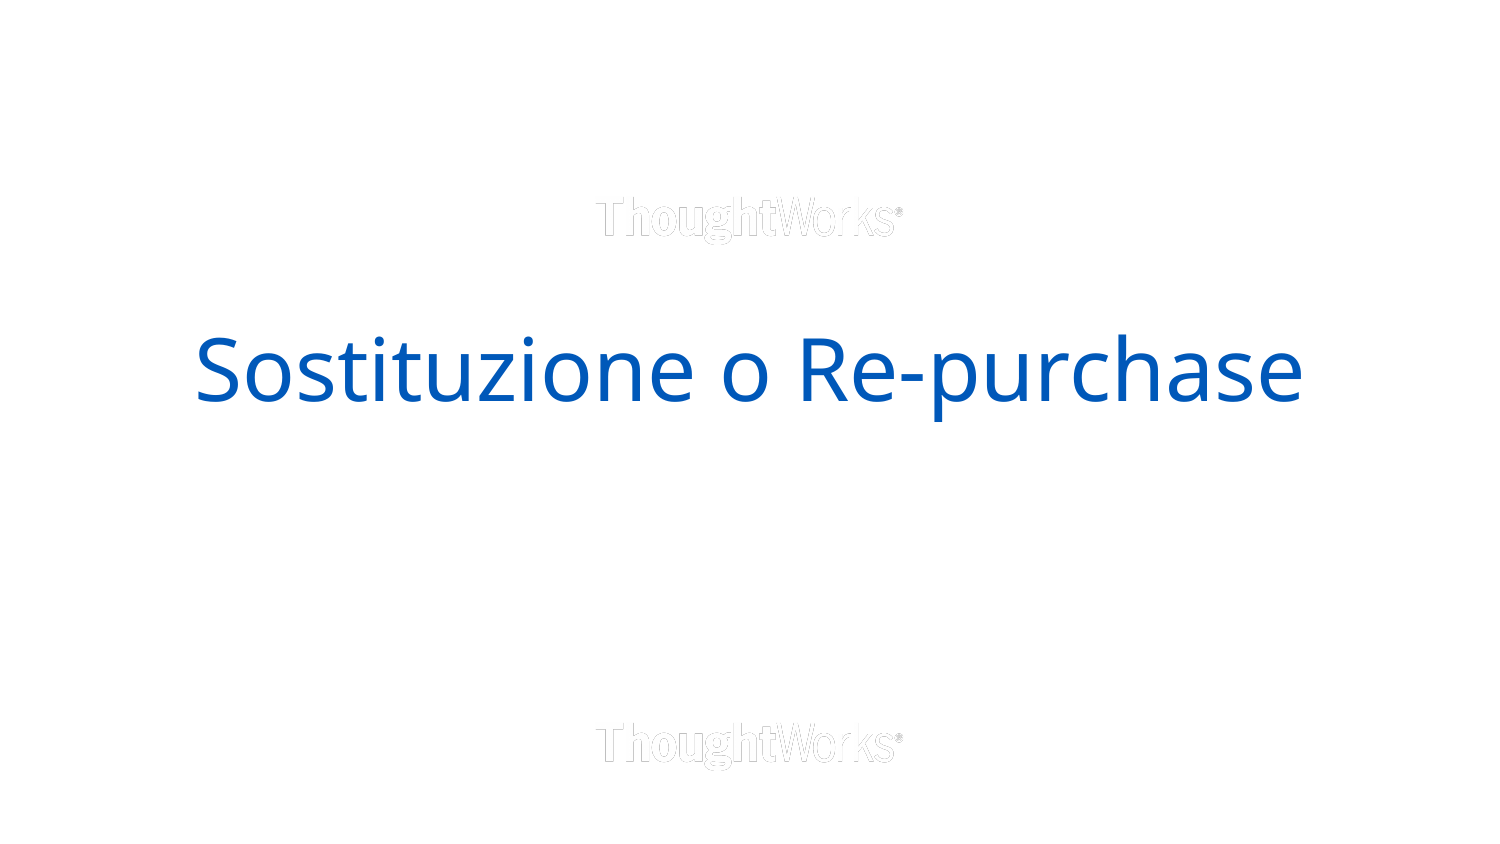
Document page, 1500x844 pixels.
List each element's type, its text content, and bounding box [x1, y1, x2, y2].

picture [567, 161, 933, 208]
title Sostituzione o Re-purchase [75, 208, 1425, 526]
picture [567, 687, 933, 799]
